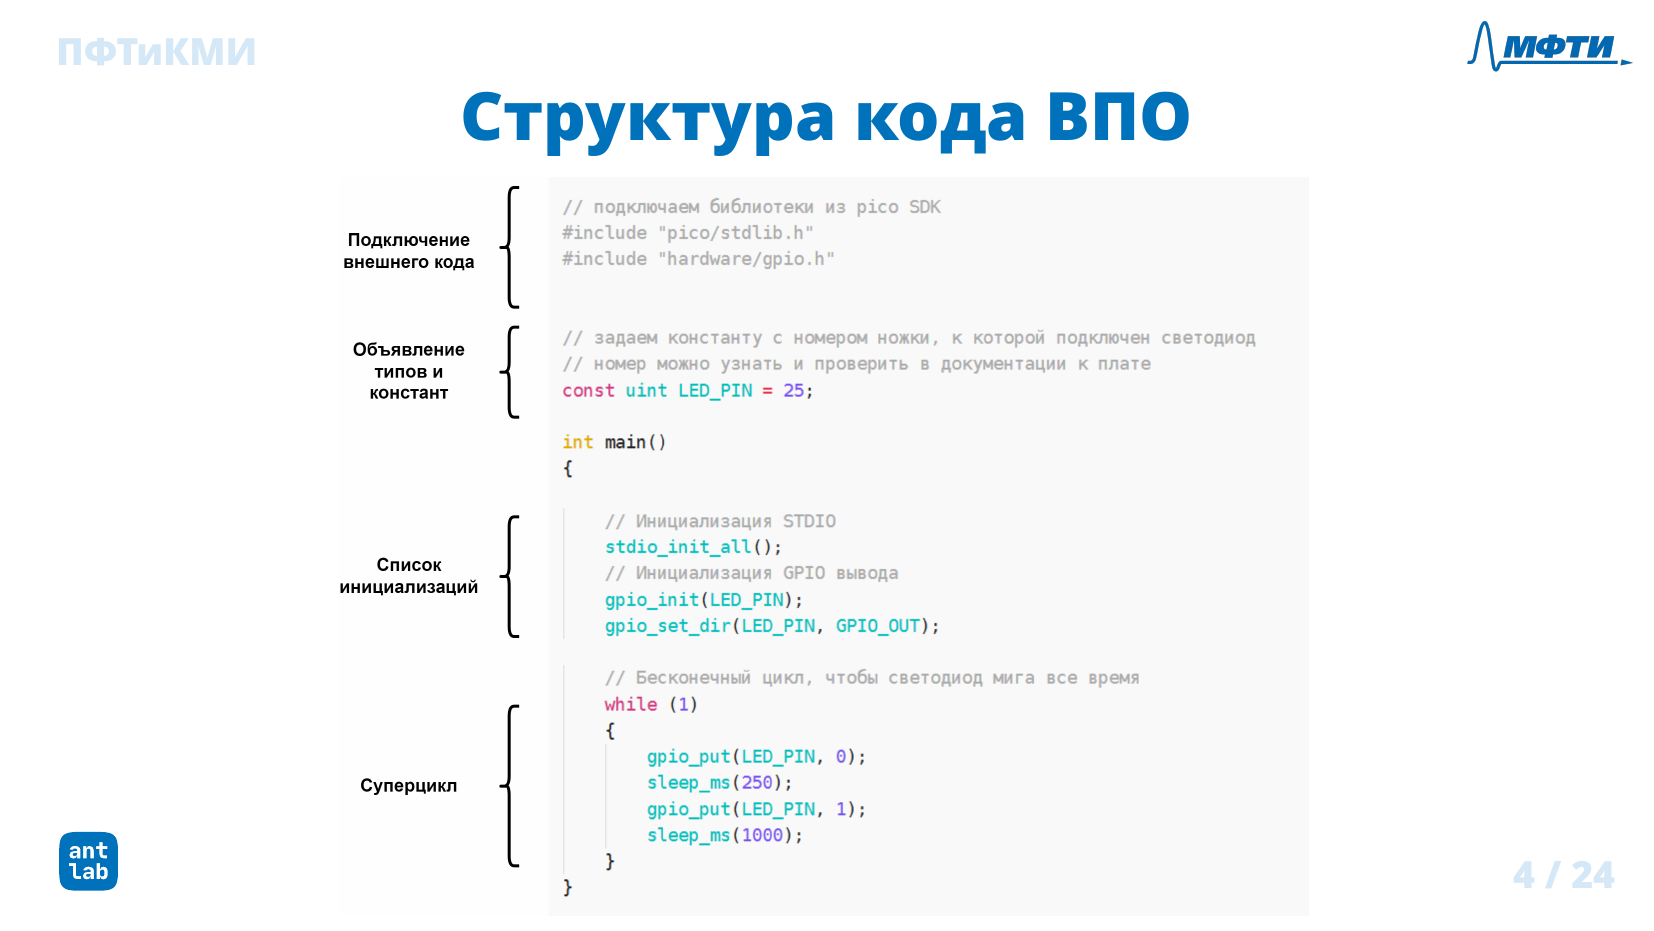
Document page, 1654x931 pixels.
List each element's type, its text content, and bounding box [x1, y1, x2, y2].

picture [1446, 0, 1654, 93]
title Структура кода ВПО [82, 20, 1571, 209]
picture [339, 177, 1309, 916]
